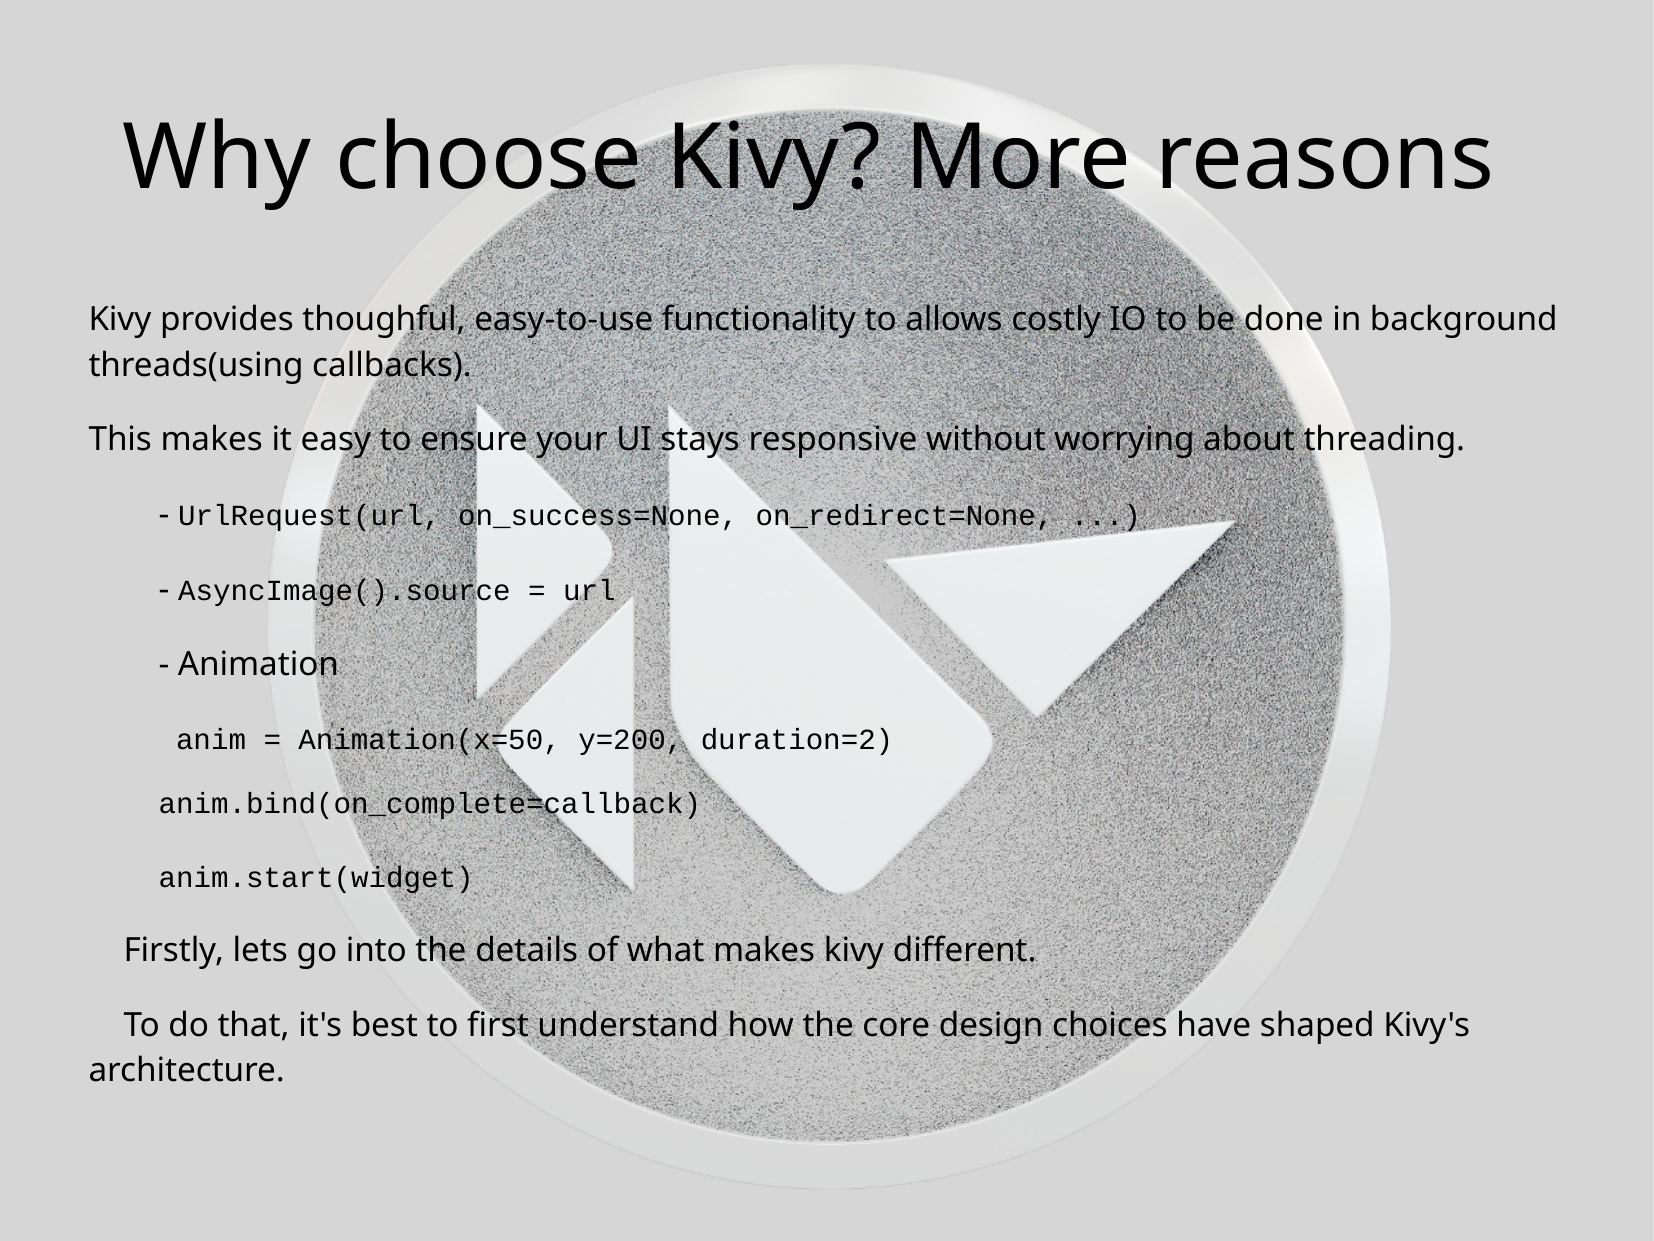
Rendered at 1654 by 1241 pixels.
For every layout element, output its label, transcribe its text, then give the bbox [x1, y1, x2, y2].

list Kivy provides thoughful, easy-to-use functionality to allows costly IO to be done in background threads(using callbacks). This makes it easy to ensure your UI stays responsive without worrying about threading. - UrlRequest(url, on_success=None, on_redirect=None, ...) - AsyncImage().source = url - Animation anim = Animation(x=50, y=200, duration=2) anim.bind(on_complete=callback) anim.start(widget) Firstly, lets go into the details of what makes kivy different. To do that, it's best to first understand how the core design choices have shaped Kivy's architecture. [88, 295, 1577, 1082]
picture [0, 0, 1654, 1241]
title Why choose Kivy? More reasons [82, 49, 1536, 257]
